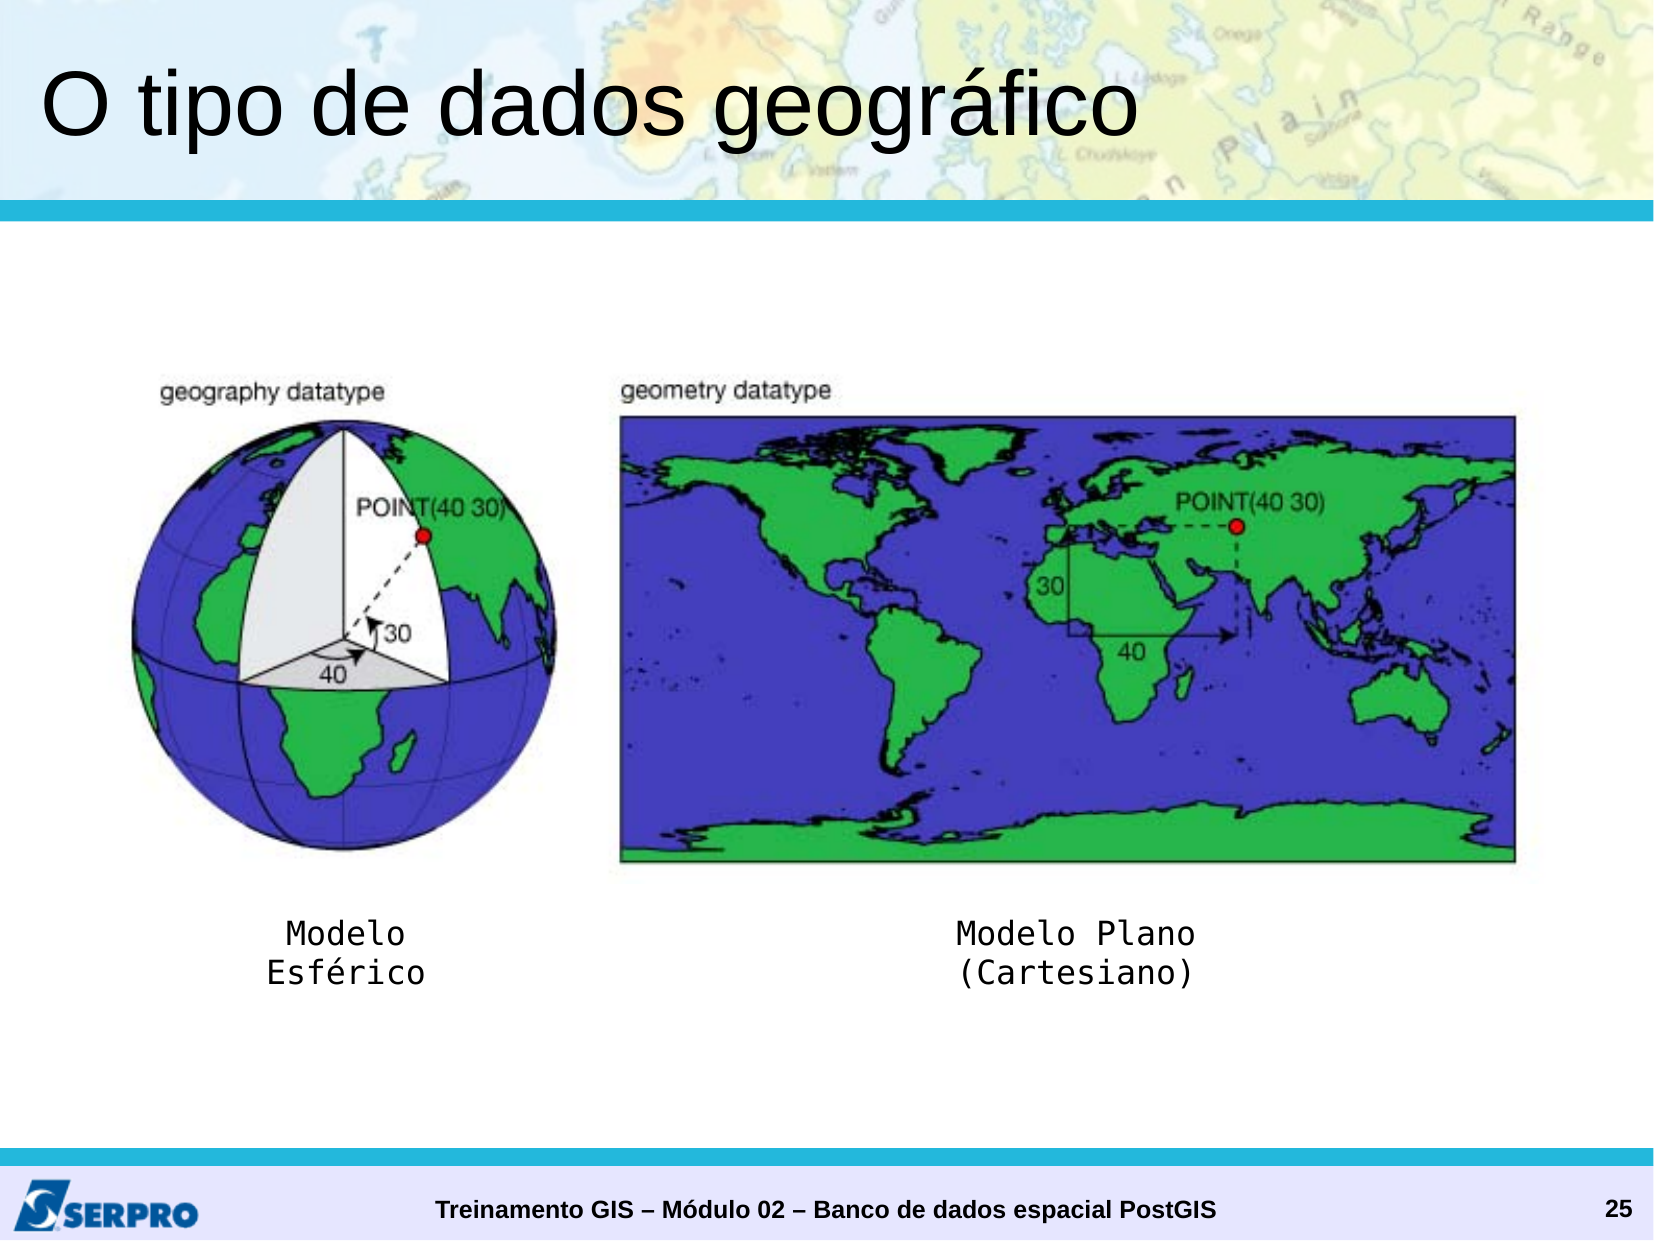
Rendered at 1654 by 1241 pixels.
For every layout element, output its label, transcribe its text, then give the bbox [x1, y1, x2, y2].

title O tipo de dados geográfico [40, 49, 1614, 159]
picture [76, 358, 1577, 884]
text_box Modelo Esférico [191, 907, 502, 1000]
picture [10, 1177, 201, 1235]
text_box Modelo Plano (Cartesiano) [921, 907, 1232, 1000]
